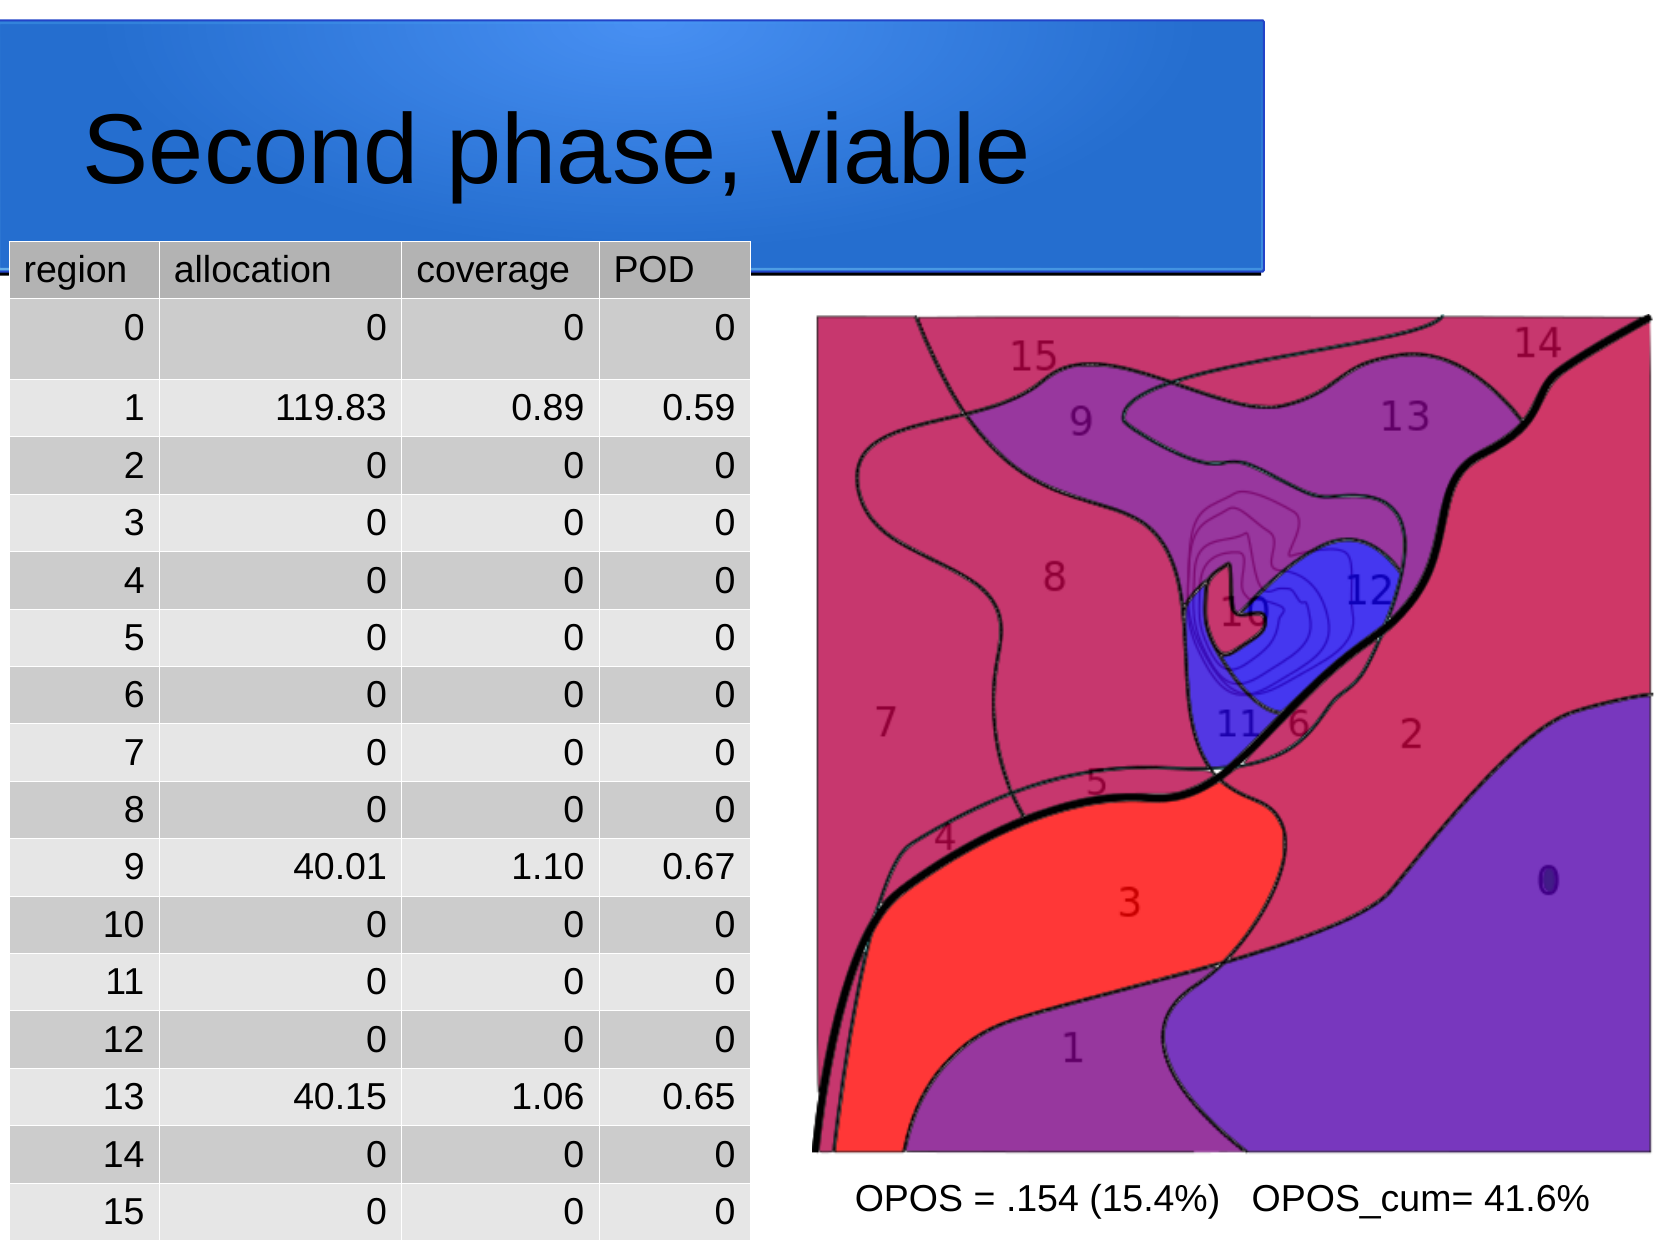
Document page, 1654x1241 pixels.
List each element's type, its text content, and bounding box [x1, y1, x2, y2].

table_cell 8 [10, 782, 159, 838]
table_cell 5 [10, 610, 159, 666]
table_cell 0 [600, 1011, 750, 1068]
table_header POD [600, 242, 750, 298]
table_cell 9 [10, 839, 159, 896]
table_cell 0 [402, 1184, 599, 1240]
table_cell 40.15 [160, 1069, 401, 1125]
picture [812, 314, 1654, 1156]
table_cell 4 [10, 552, 159, 609]
table_cell 0.89 [402, 380, 599, 436]
table_cell 6 [10, 667, 159, 723]
table_cell 0 [160, 1126, 401, 1183]
table_cell 0 [402, 610, 599, 666]
table_cell 0 [600, 954, 750, 1010]
table_cell 0 [600, 1126, 750, 1183]
table_cell 0 [160, 1011, 401, 1068]
table_cell 0 [600, 724, 750, 781]
table_cell 0 [160, 495, 401, 551]
table_cell 0 [402, 954, 599, 1010]
table_cell 0 [402, 437, 599, 494]
table_cell 15 [10, 1184, 159, 1240]
table_cell 0 [160, 610, 401, 666]
table_cell 0 [402, 724, 599, 781]
title Second phase, viable [82, 47, 1235, 252]
table_cell 13 [10, 1069, 159, 1125]
table_cell 0 [402, 1126, 599, 1183]
table_cell 0 [160, 1184, 401, 1240]
table_cell 3 [10, 495, 159, 551]
table_cell 0 [600, 437, 750, 494]
table_cell 0.67 [600, 839, 750, 896]
table_cell 0 [600, 552, 750, 609]
table_cell 0 [160, 724, 401, 781]
table_cell 0 [160, 897, 401, 953]
table_cell 2 [10, 437, 159, 494]
table_cell 0 [402, 1011, 599, 1068]
table_cell 0 [160, 782, 401, 838]
table_cell 1 [10, 380, 159, 436]
table_cell 0 [160, 552, 401, 609]
table_cell 119.83 [160, 380, 401, 436]
table_header region [10, 242, 159, 298]
table_cell 40.01 [160, 839, 401, 896]
table_cell 0 [600, 495, 750, 551]
table_cell 0.65 [600, 1069, 750, 1125]
table_cell 0 [600, 1184, 750, 1240]
table_cell 0 [402, 897, 599, 953]
table_cell 0 [600, 897, 750, 953]
table_cell 0 [160, 667, 401, 723]
table_cell 11 [10, 954, 159, 1010]
table_cell 0 [160, 437, 401, 494]
text_box OPOS = .154 (15.4%) OPOS_cum= 41.6% [840, 1170, 1606, 1227]
table_cell 0 [160, 954, 401, 1010]
table_cell 0 [402, 667, 599, 723]
table_cell 0 [600, 782, 750, 838]
table_cell 0.59 [600, 380, 750, 436]
table_cell 14 [10, 1126, 159, 1183]
table_cell 0 [402, 552, 599, 609]
table_cell 0 [160, 299, 401, 379]
table_cell 0 [10, 299, 159, 379]
table_cell 12 [10, 1011, 159, 1068]
table_cell 0 [600, 667, 750, 723]
table_cell 0 [402, 782, 599, 838]
table_cell 0 [402, 495, 599, 551]
table_header coverage [402, 242, 599, 298]
table_cell 7 [10, 724, 159, 781]
table_cell 0 [600, 299, 750, 379]
table_cell 0 [600, 610, 750, 666]
table_cell 1.10 [402, 839, 599, 896]
table_cell 0 [402, 299, 599, 379]
table_header allocation [160, 242, 401, 298]
table_cell 10 [10, 897, 159, 953]
table_cell 1.06 [402, 1069, 599, 1125]
